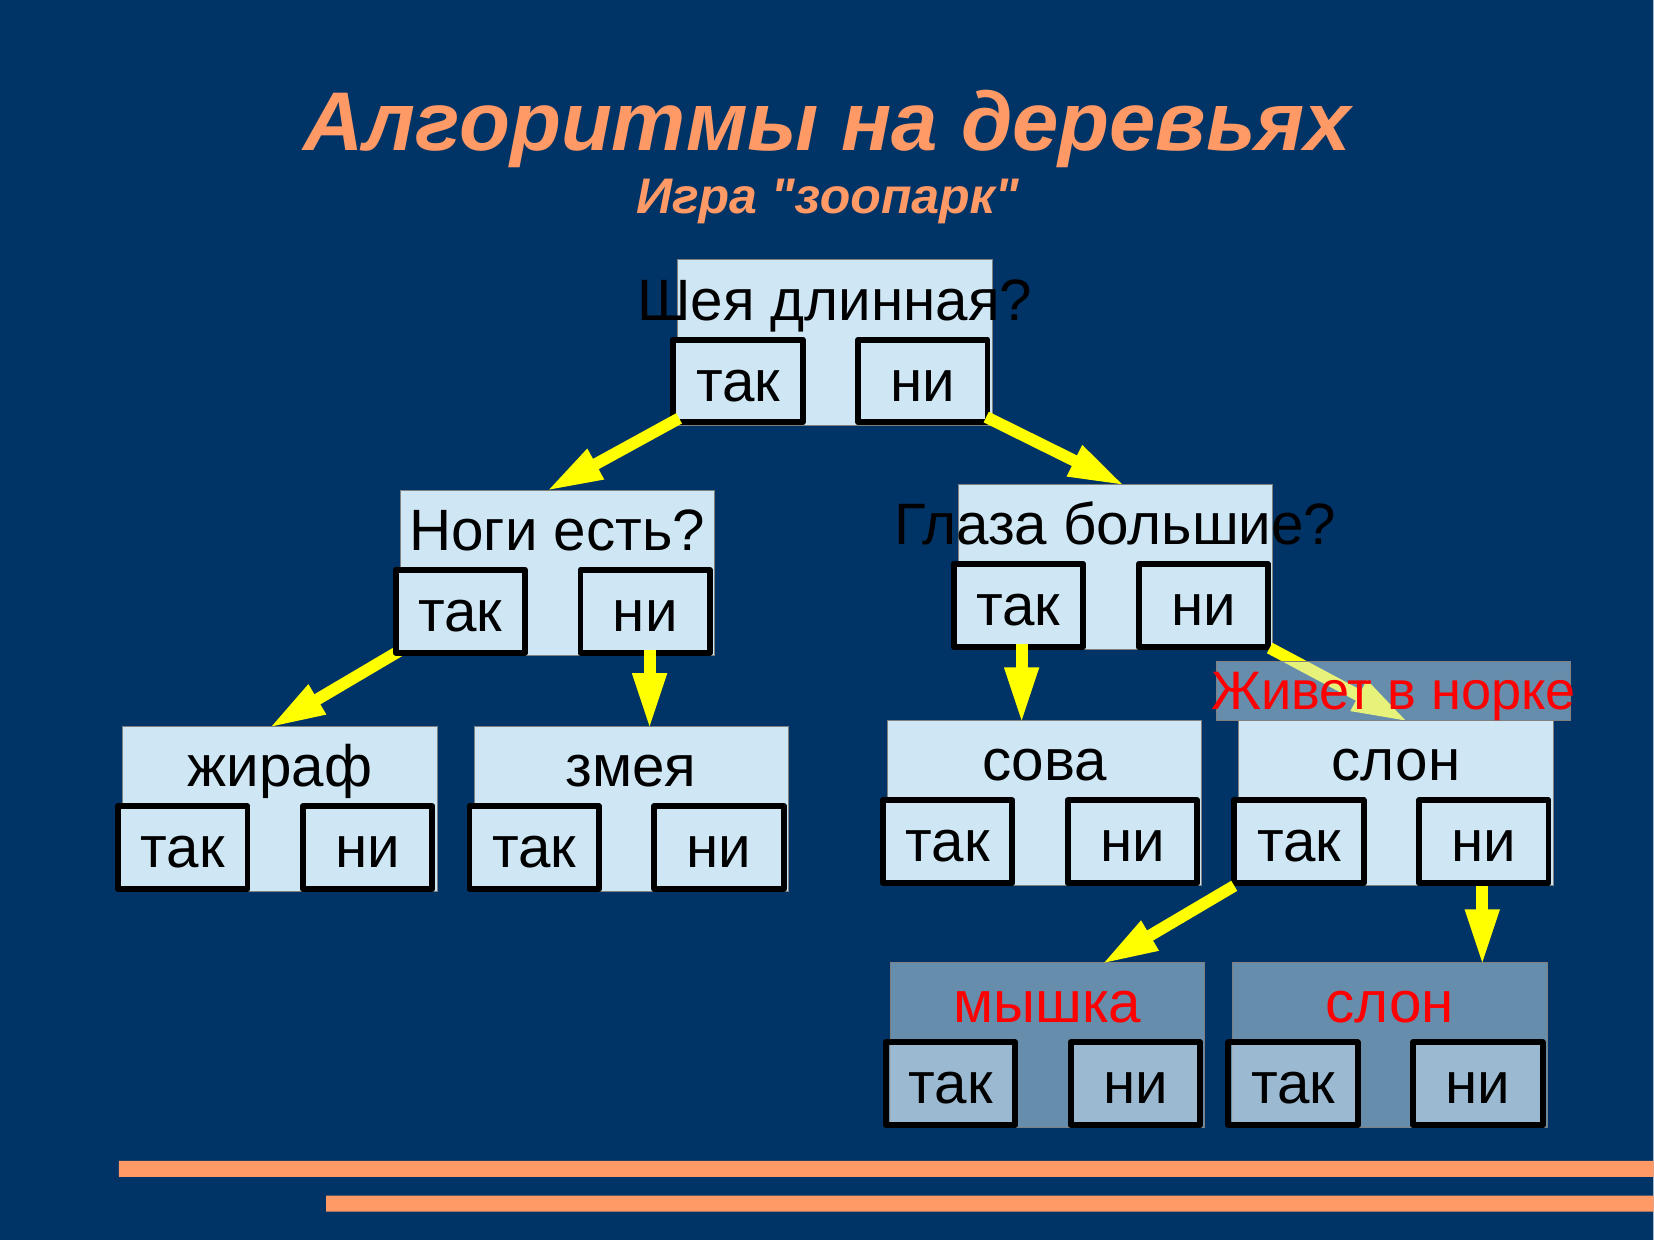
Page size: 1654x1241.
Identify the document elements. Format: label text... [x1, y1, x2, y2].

text_box Живет в норке [1216, 661, 1571, 721]
text_box так [673, 339, 803, 423]
text_box так [882, 800, 1013, 883]
text_box так [953, 563, 1084, 647]
text_box ни [302, 806, 433, 889]
text_box ни [1070, 1042, 1201, 1126]
text_box жираф [122, 726, 438, 892]
text_box ни [1419, 800, 1549, 883]
text_box ни [1067, 800, 1198, 883]
text_box так [1234, 800, 1364, 883]
text_box Глаза большие? [958, 484, 1273, 650]
text_box ни [654, 806, 784, 889]
text_box слон [1238, 721, 1554, 886]
title Алгоритмы на деревьях Игра "зоопарк" [121, 46, 1534, 254]
text_box сова [887, 720, 1202, 886]
text_box так [469, 806, 599, 889]
text_box ни [1413, 1042, 1543, 1126]
text_box ни [858, 339, 988, 423]
text_box змея [474, 726, 789, 892]
text_box Ноги есть? [400, 490, 715, 656]
text_box мышка [890, 962, 1205, 1128]
text_box так [118, 806, 248, 889]
text_box Шея длинная? [677, 259, 993, 426]
text_box слон [1232, 962, 1548, 1128]
text_box ни [1138, 563, 1269, 647]
text_box ни [580, 569, 710, 653]
text_box так [395, 569, 526, 653]
text_box так [885, 1042, 1016, 1126]
text_box так [1228, 1042, 1358, 1126]
